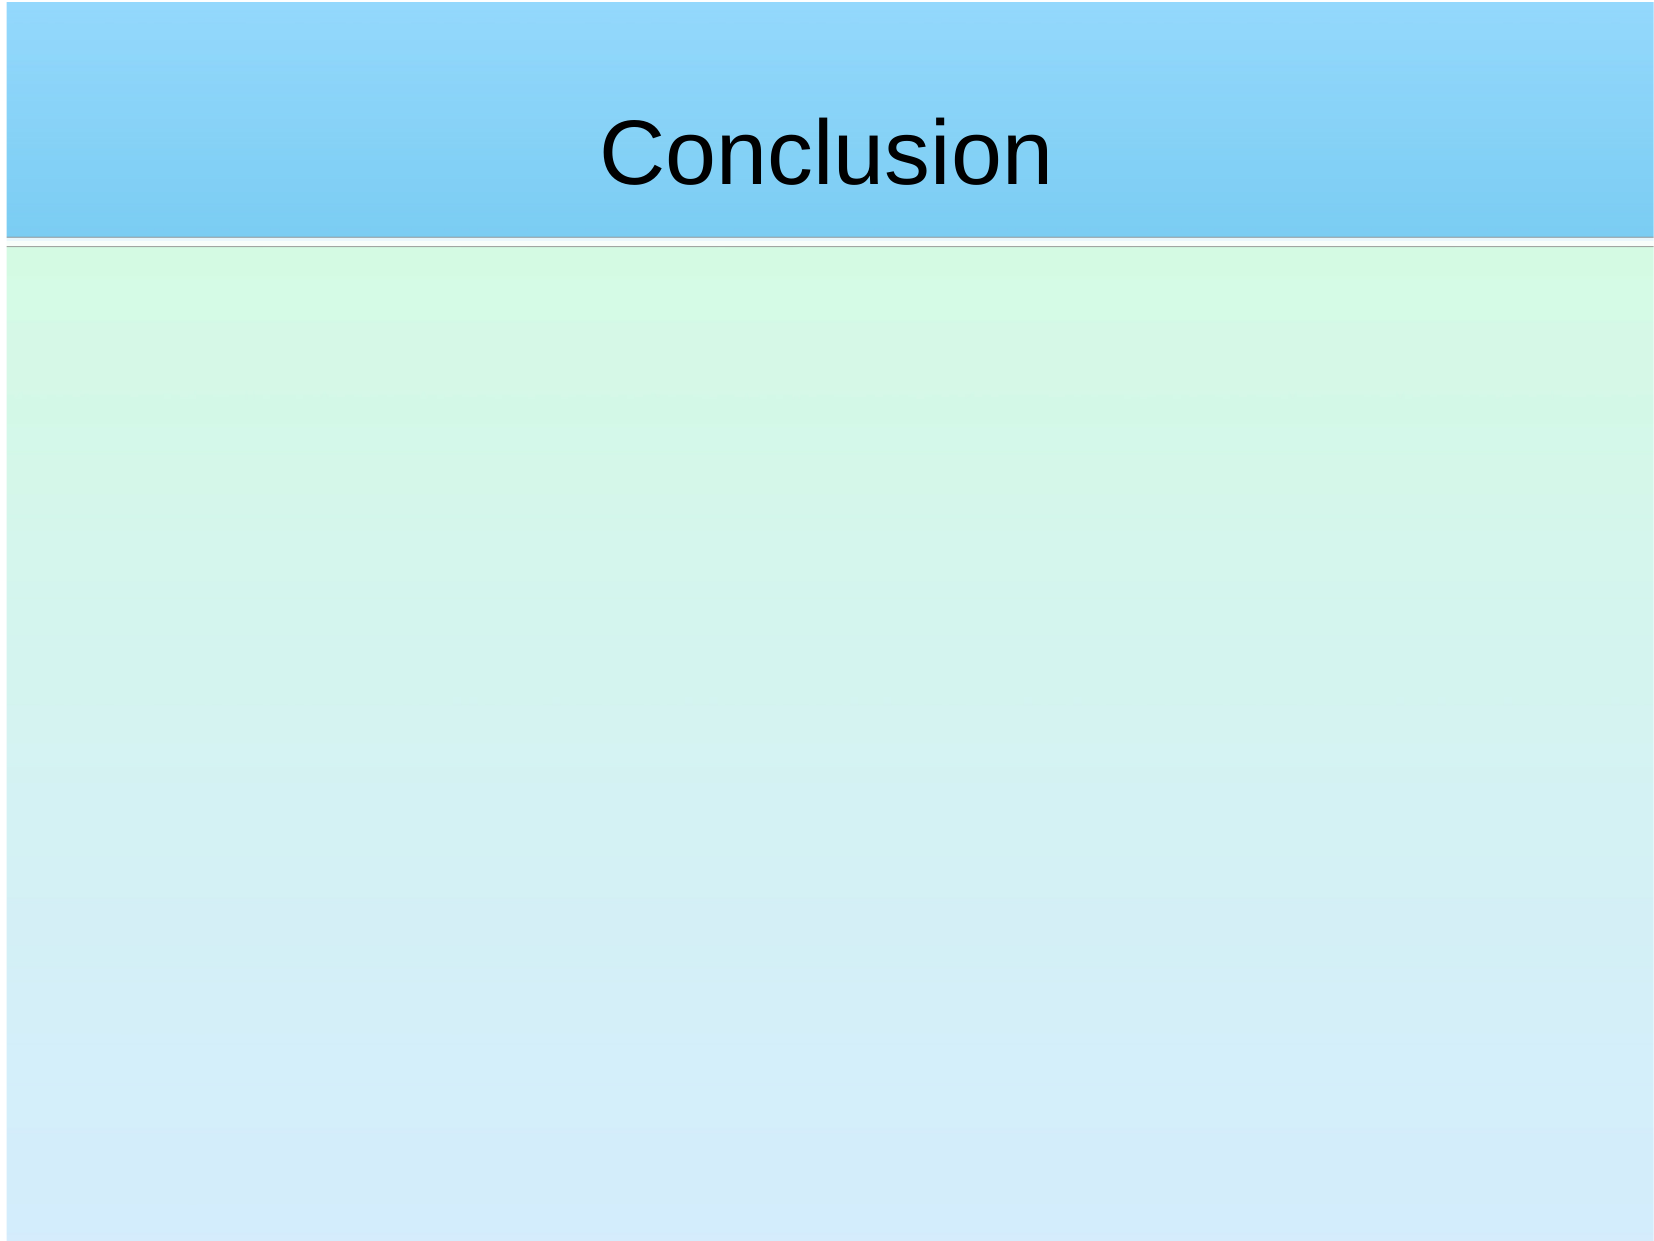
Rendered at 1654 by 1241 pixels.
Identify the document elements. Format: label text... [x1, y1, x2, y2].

title Conclusion [82, 49, 1571, 257]
picture [6, 2, 1654, 1241]
